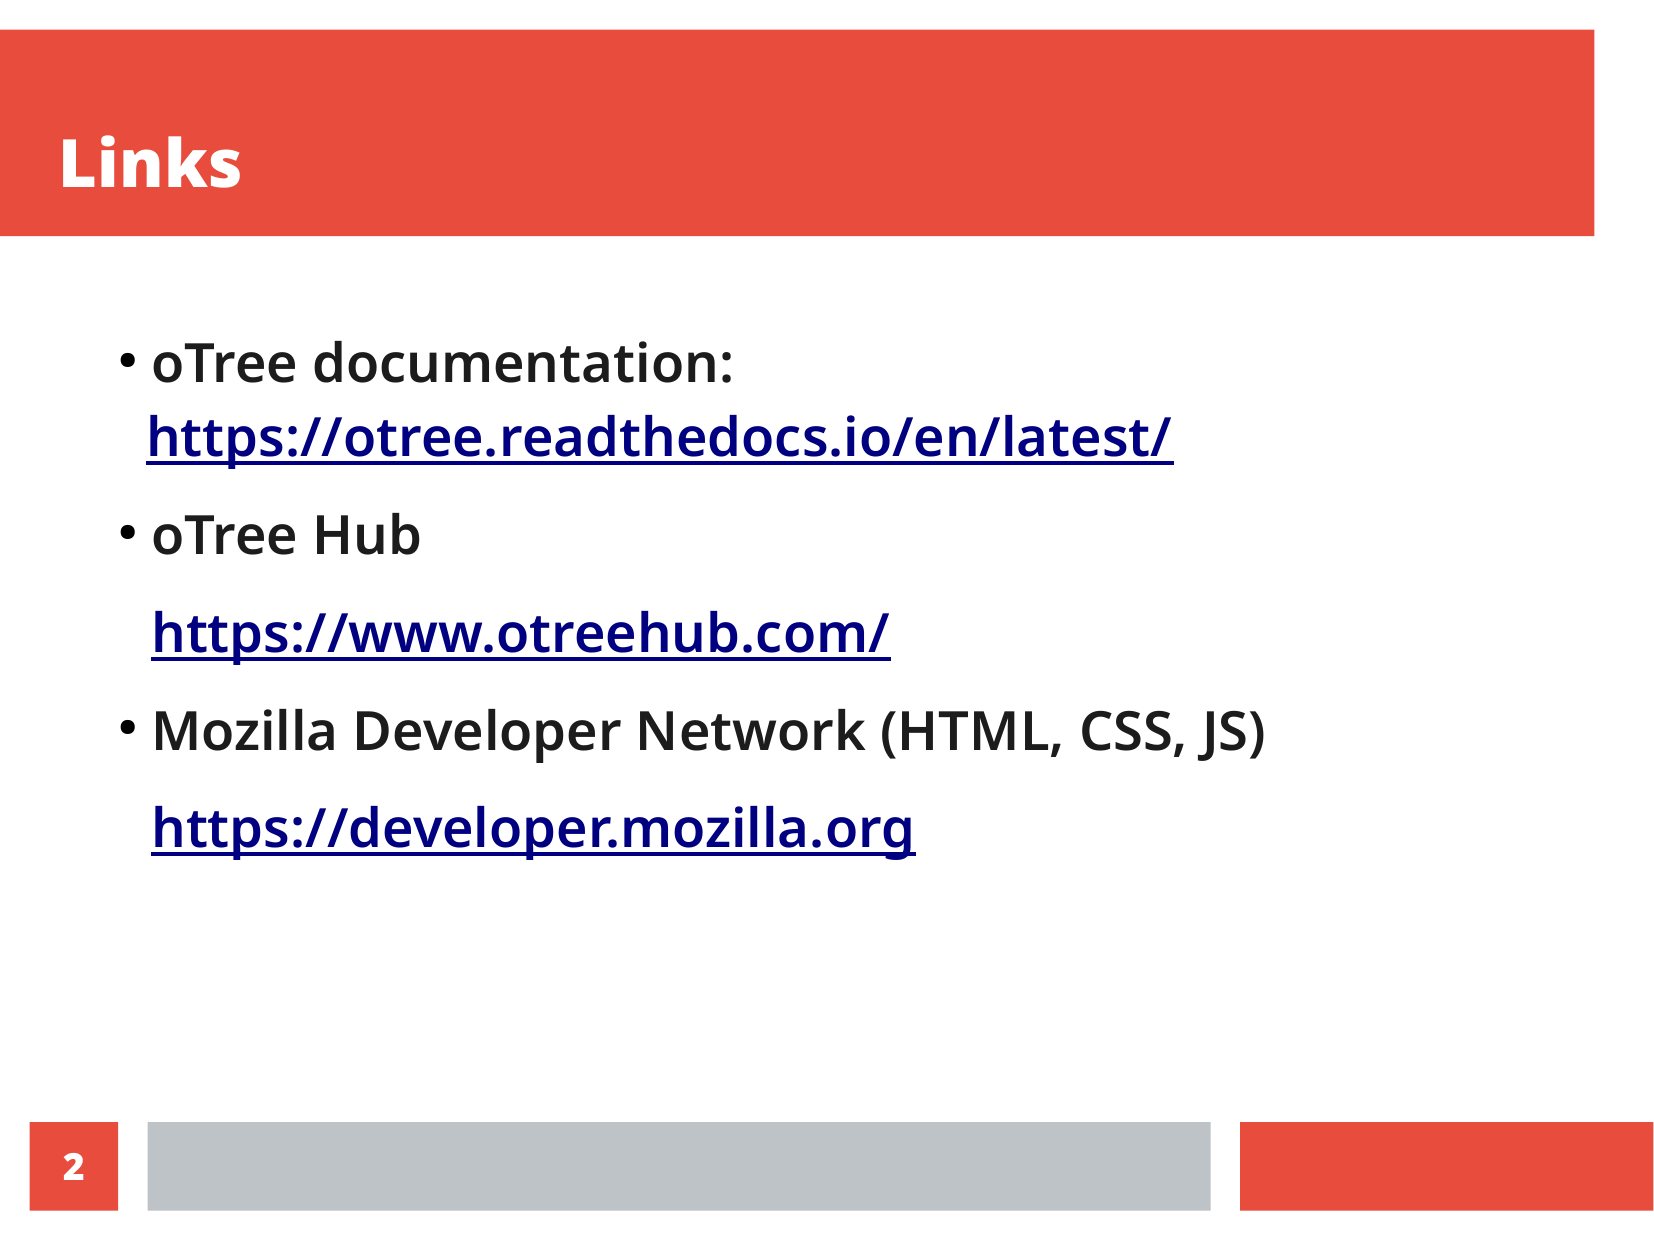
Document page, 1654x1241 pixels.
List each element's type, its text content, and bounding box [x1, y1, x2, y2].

title Links [59, 59, 1595, 207]
text_box [59, 324, 1565, 1093]
